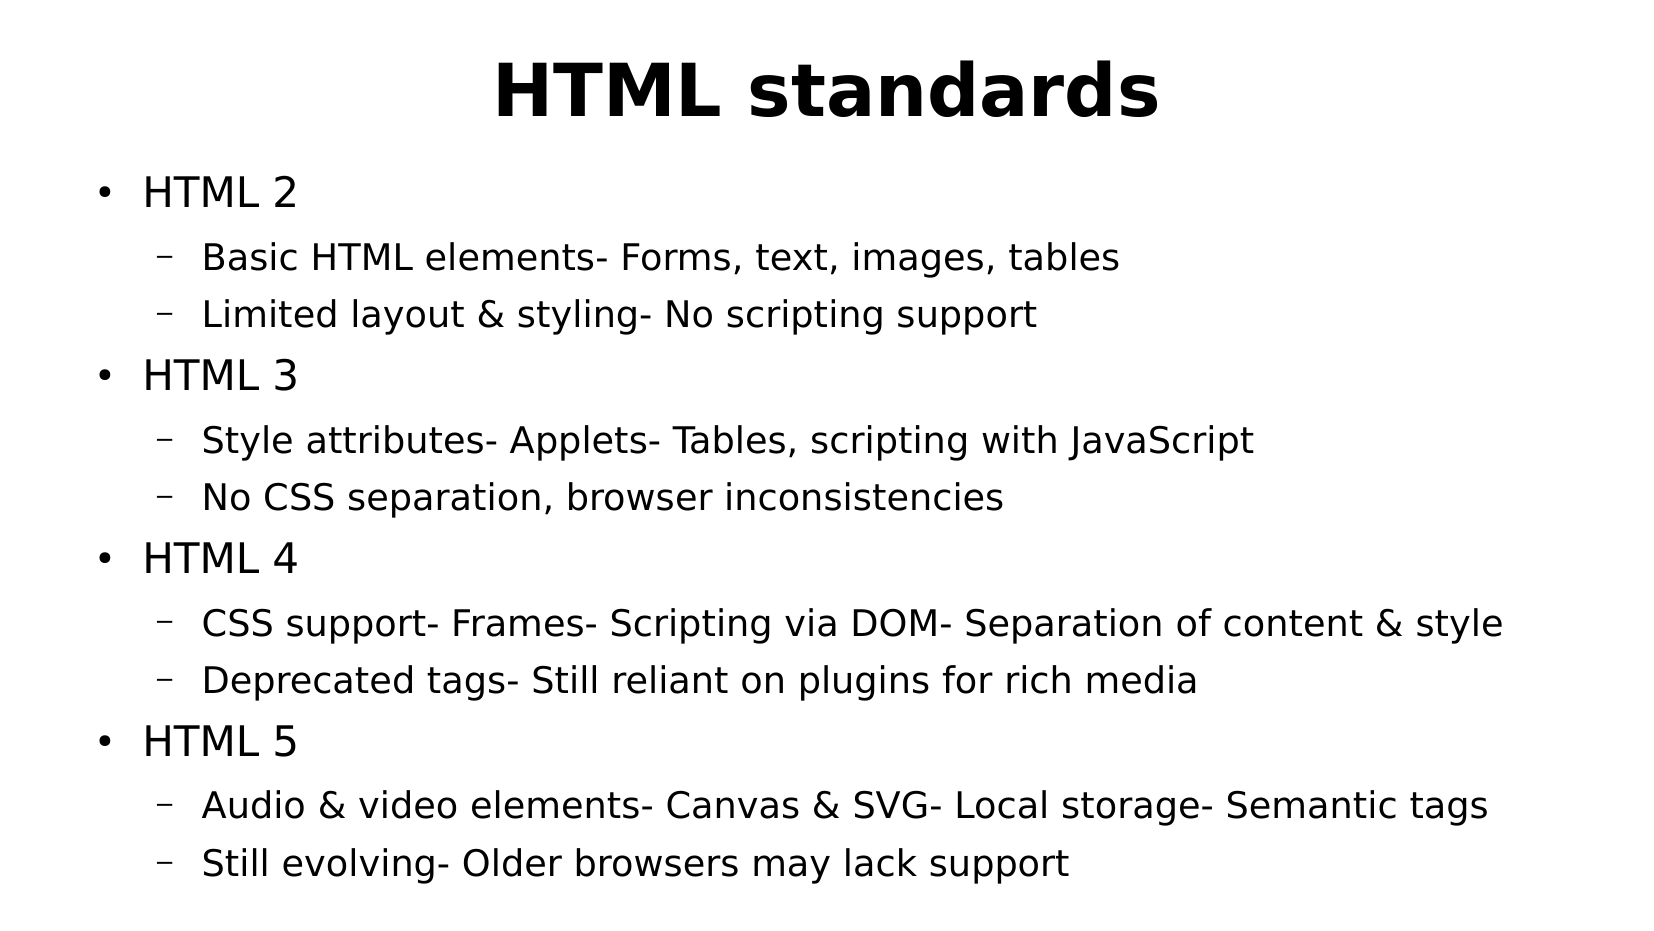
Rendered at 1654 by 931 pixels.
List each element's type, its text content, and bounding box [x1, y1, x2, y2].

list HTML 2 Basic HTML elements- Forms, text, images, tables Limited layout & styling- No scripting support HTML 3 Style attributes- Applets- Tables, scripting with JavaScript No CSS separation, browser inconsistencies HTML 4 CSS support- Frames- Scripting via DOM- Separation of content & style Deprecated tags- Still reliant on plugins for rich media HTML 5 Audio & video elements- Canvas & SVG- Local storage- Semantic tags Still evolving- Older browsers may lack support [82, 168, 1538, 889]
title HTML standards [82, 37, 1571, 147]
